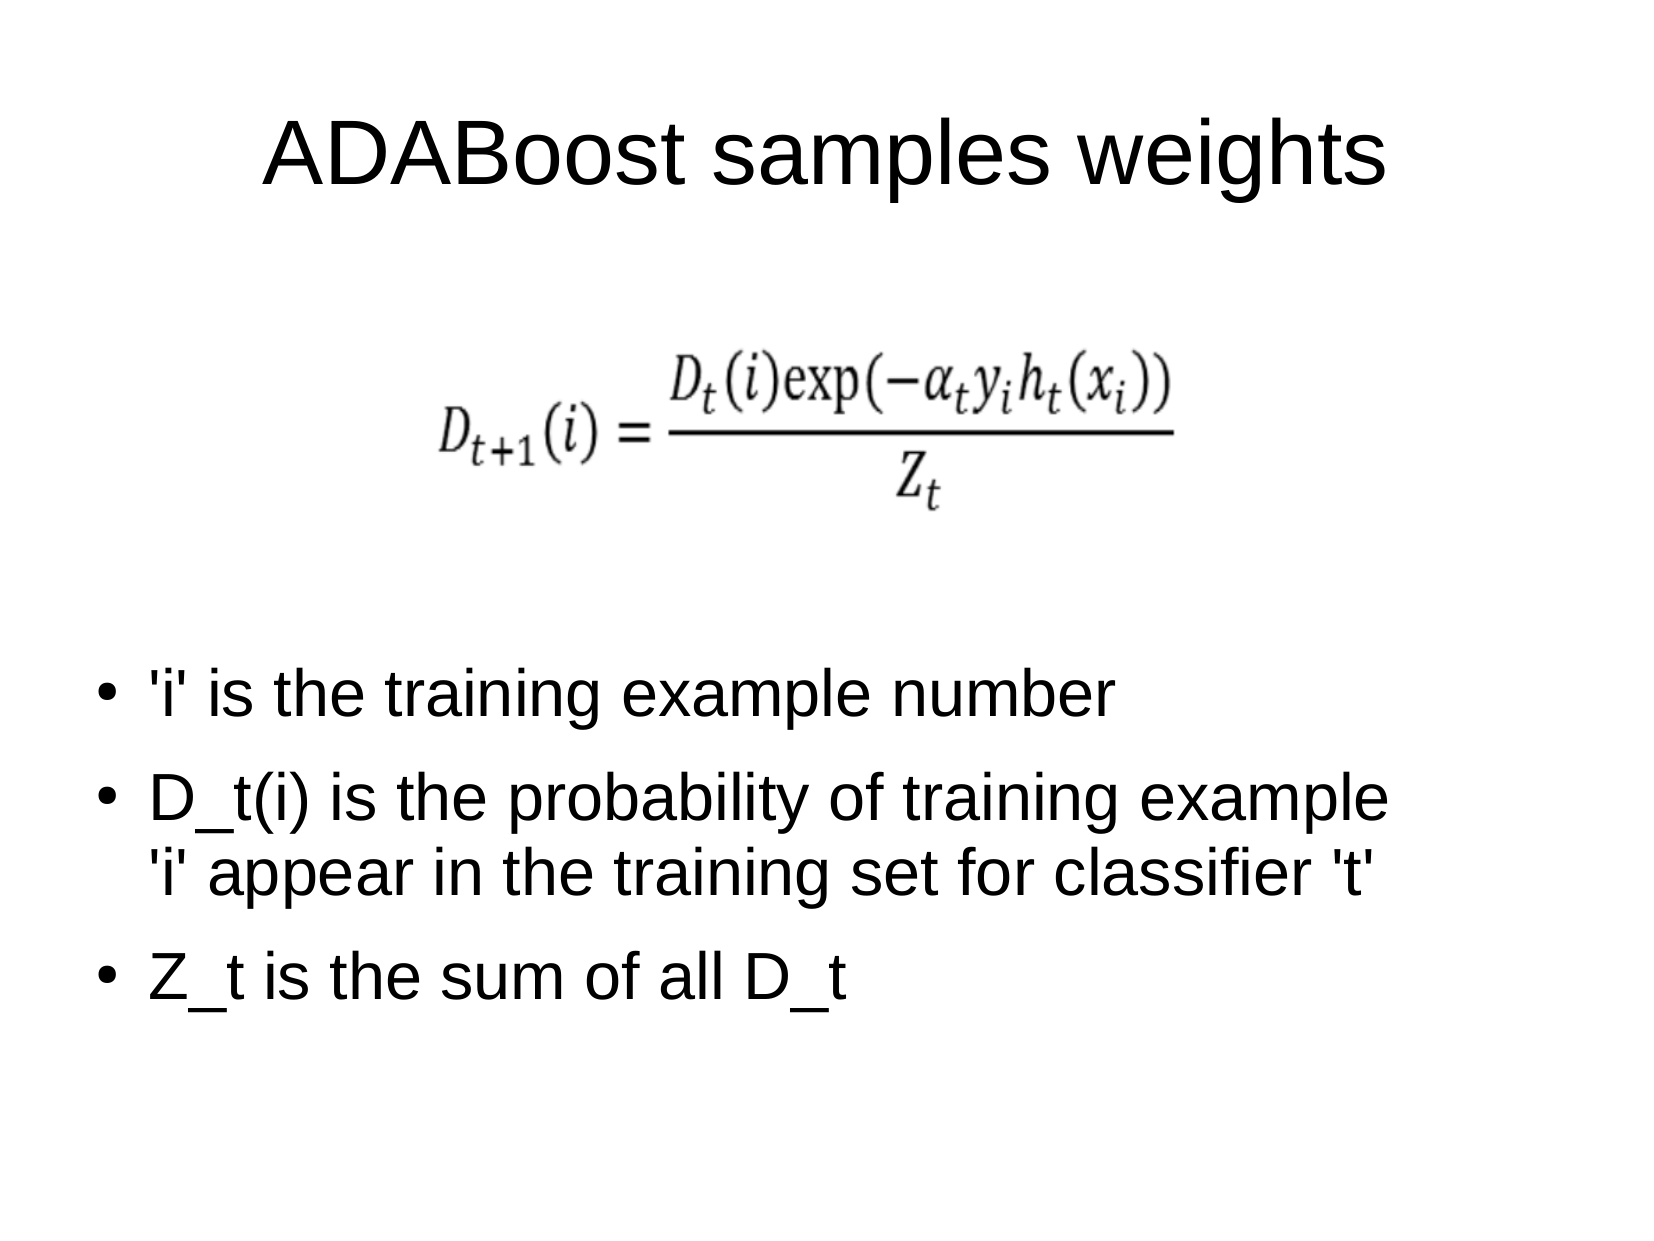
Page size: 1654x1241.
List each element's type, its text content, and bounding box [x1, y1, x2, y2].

picture [390, 299, 1216, 556]
title ADABoost samples weights [82, 49, 1571, 257]
list 'i' is the training example number D_t(i) is the probability of training example 'i' appear in the training set for classifier 't' Z_t is the sum of all D_t [77, 655, 1443, 1136]
